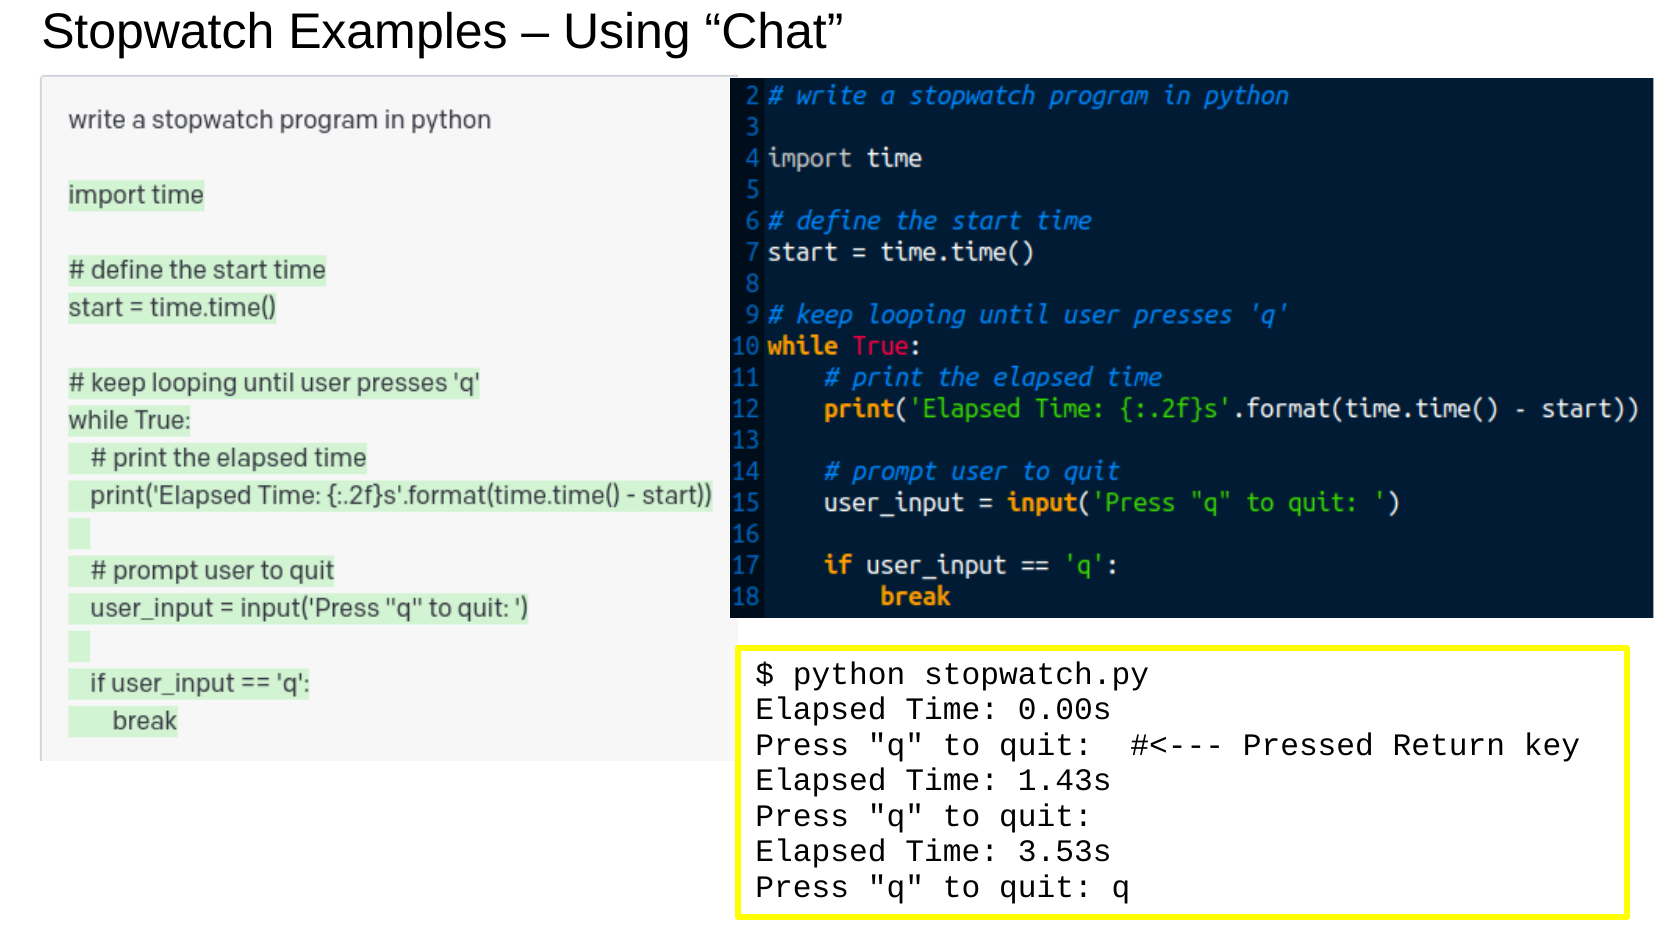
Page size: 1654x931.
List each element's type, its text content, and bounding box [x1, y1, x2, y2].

picture [31, 66, 1654, 761]
text_box $ python stopwatch.py Elapsed Time: 0.00s Press "q" to quit: #<--- Pressed Return key Elapsed Time: 1.43s Press "q" to quit: Elapsed Time: 3.53s Press "q" to quit: q [737, 647, 1628, 918]
title Stopwatch Examples – Using “Chat” [41, 1, 1592, 62]
